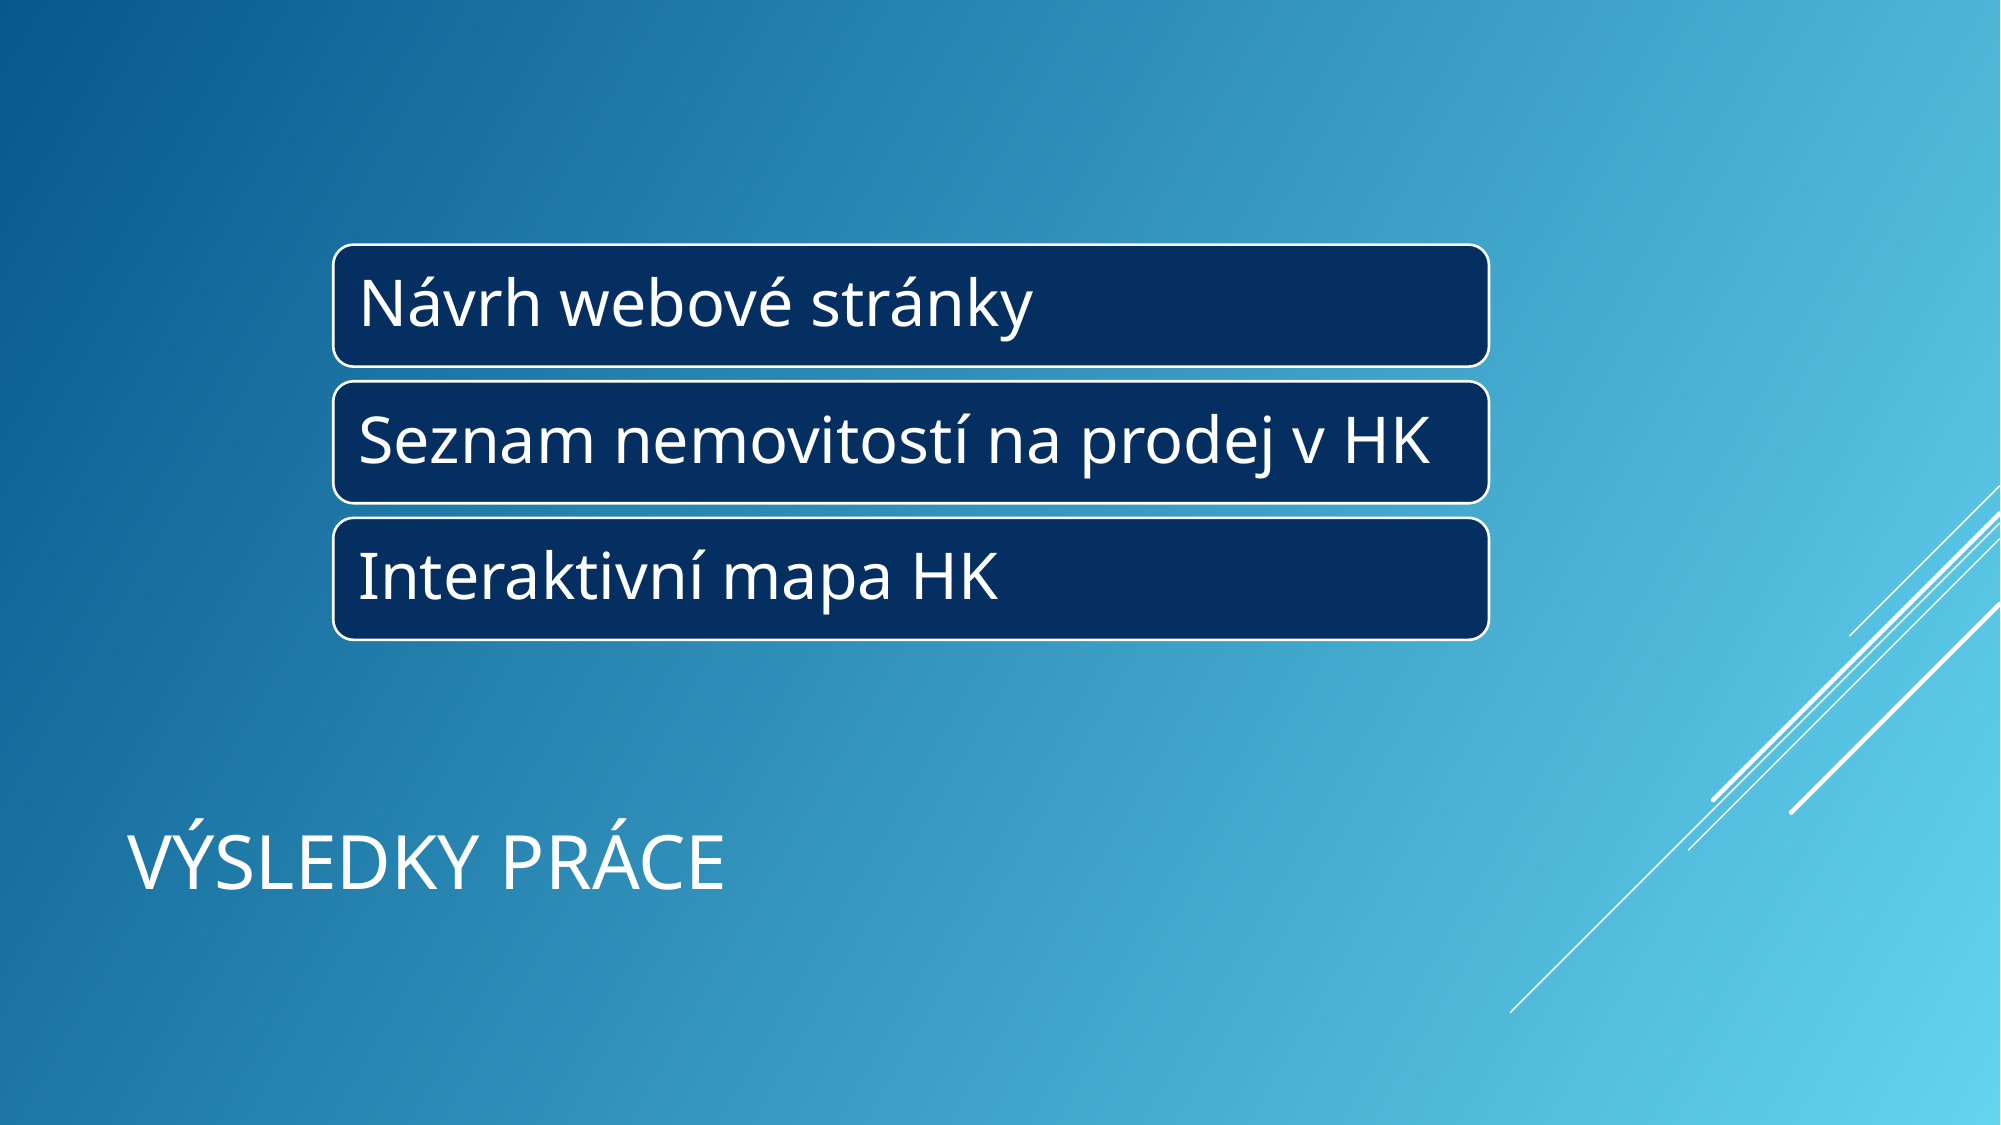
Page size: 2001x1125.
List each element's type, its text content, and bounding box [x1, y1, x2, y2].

text_box Seznam nemovitostí na prodej v HK [333, 381, 1489, 504]
title Výsledky práce [112, 736, 1513, 984]
text_box Interaktivní mapa HK [333, 517, 1489, 640]
text_box Návrh webové stránky [333, 244, 1489, 367]
